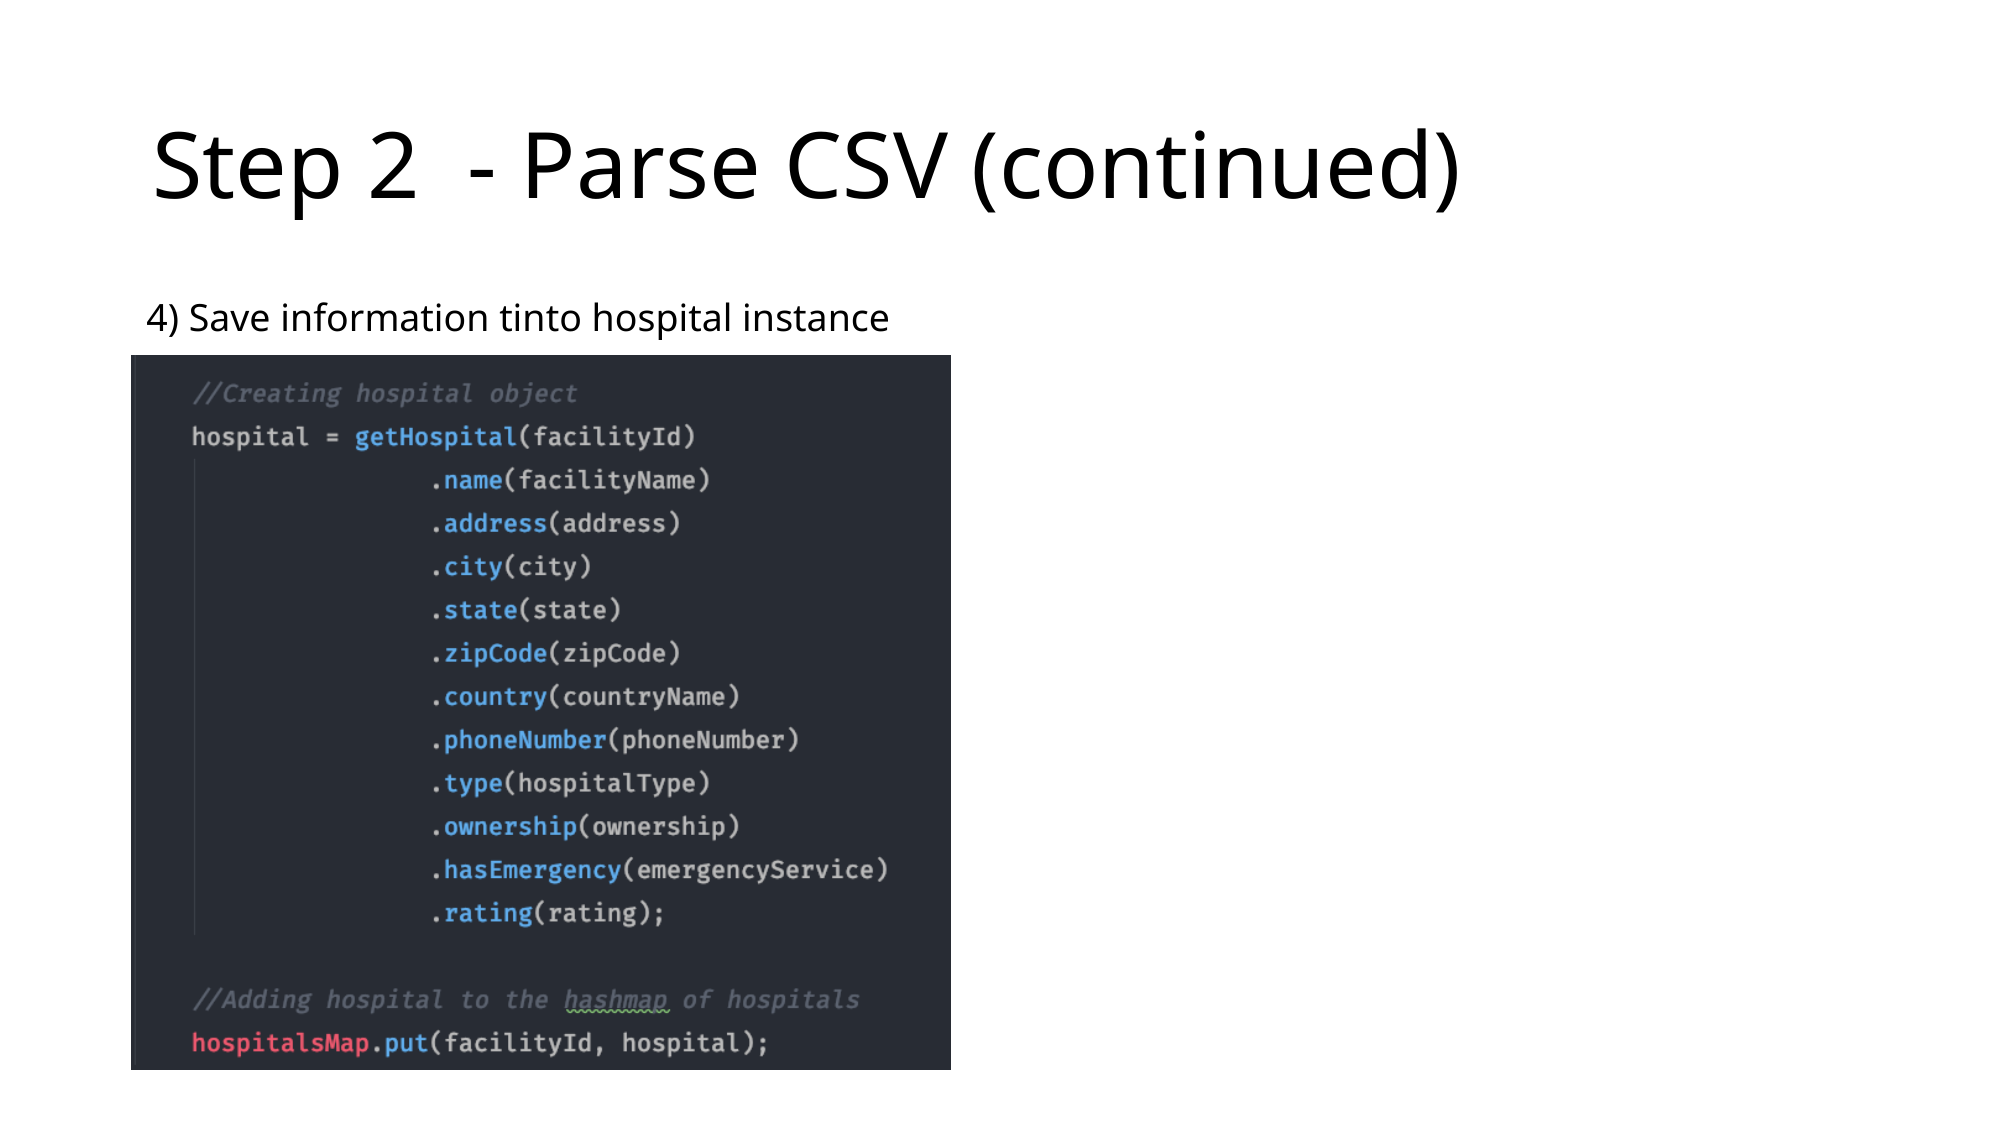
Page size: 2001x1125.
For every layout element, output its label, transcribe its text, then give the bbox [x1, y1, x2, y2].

title Step 2 - Parse CSV (continued) [137, 59, 1863, 278]
text_box 4) Save information tinto hospital instance [131, 286, 937, 348]
picture [131, 355, 951, 1070]
